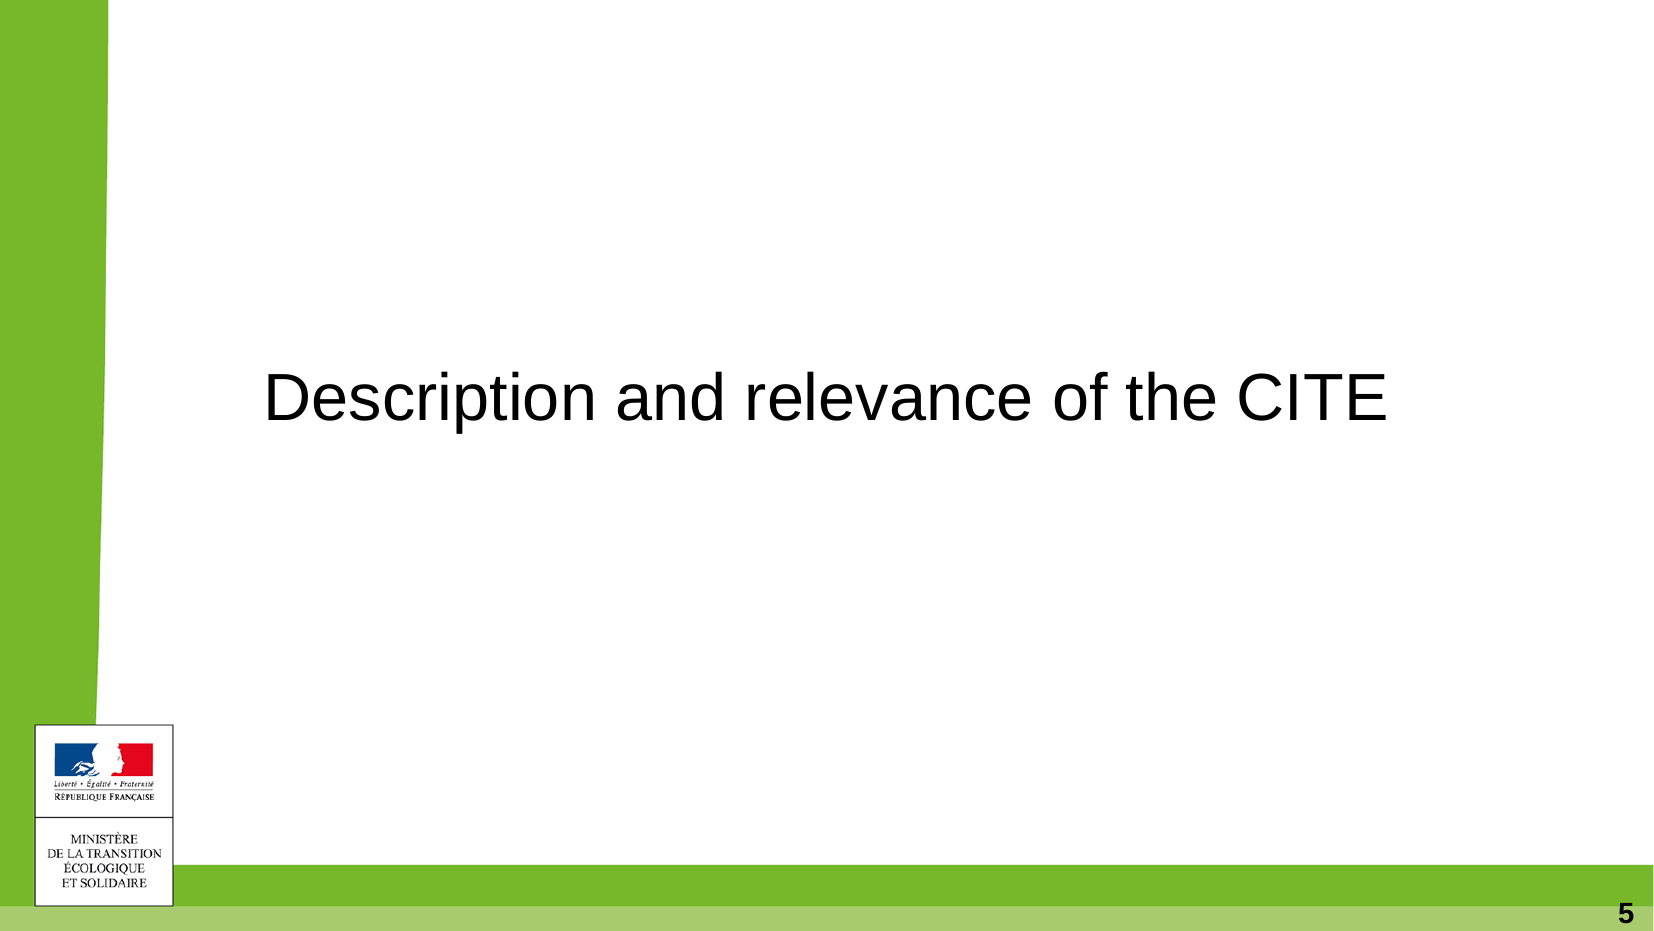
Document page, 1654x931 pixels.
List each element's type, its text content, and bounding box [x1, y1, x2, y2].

subtitle Description and relevance of the CITE [82, 37, 1571, 758]
picture [0, 0, 1654, 931]
